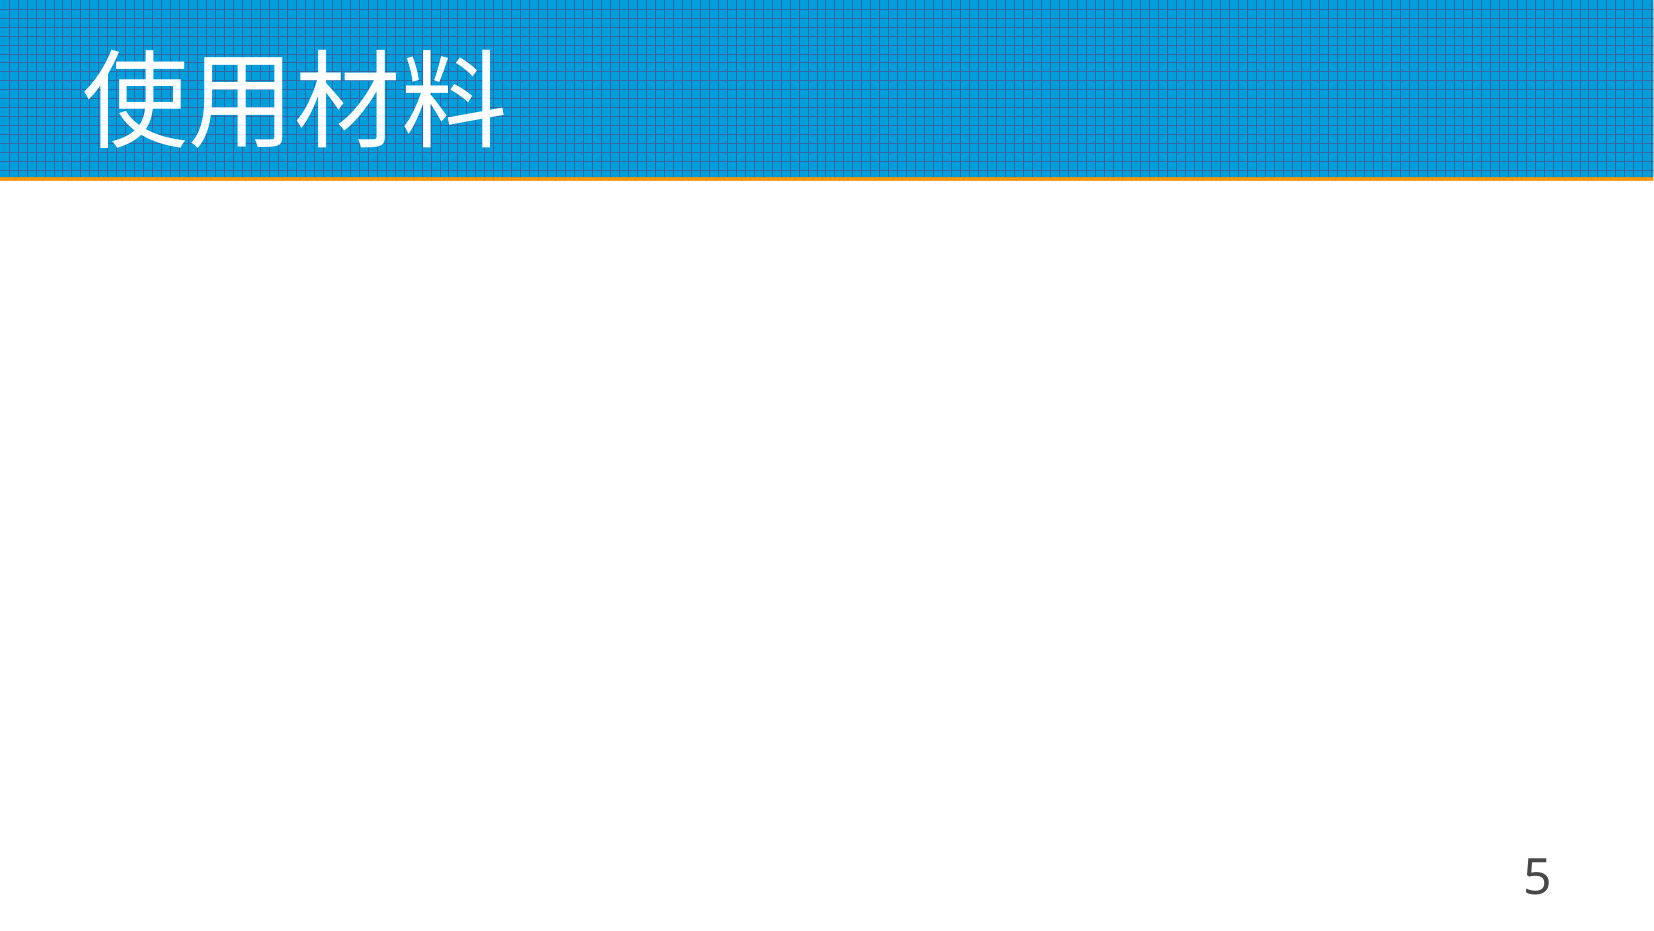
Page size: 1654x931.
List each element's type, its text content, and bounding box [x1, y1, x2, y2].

title 使用材料 [82, 14, 1571, 171]
